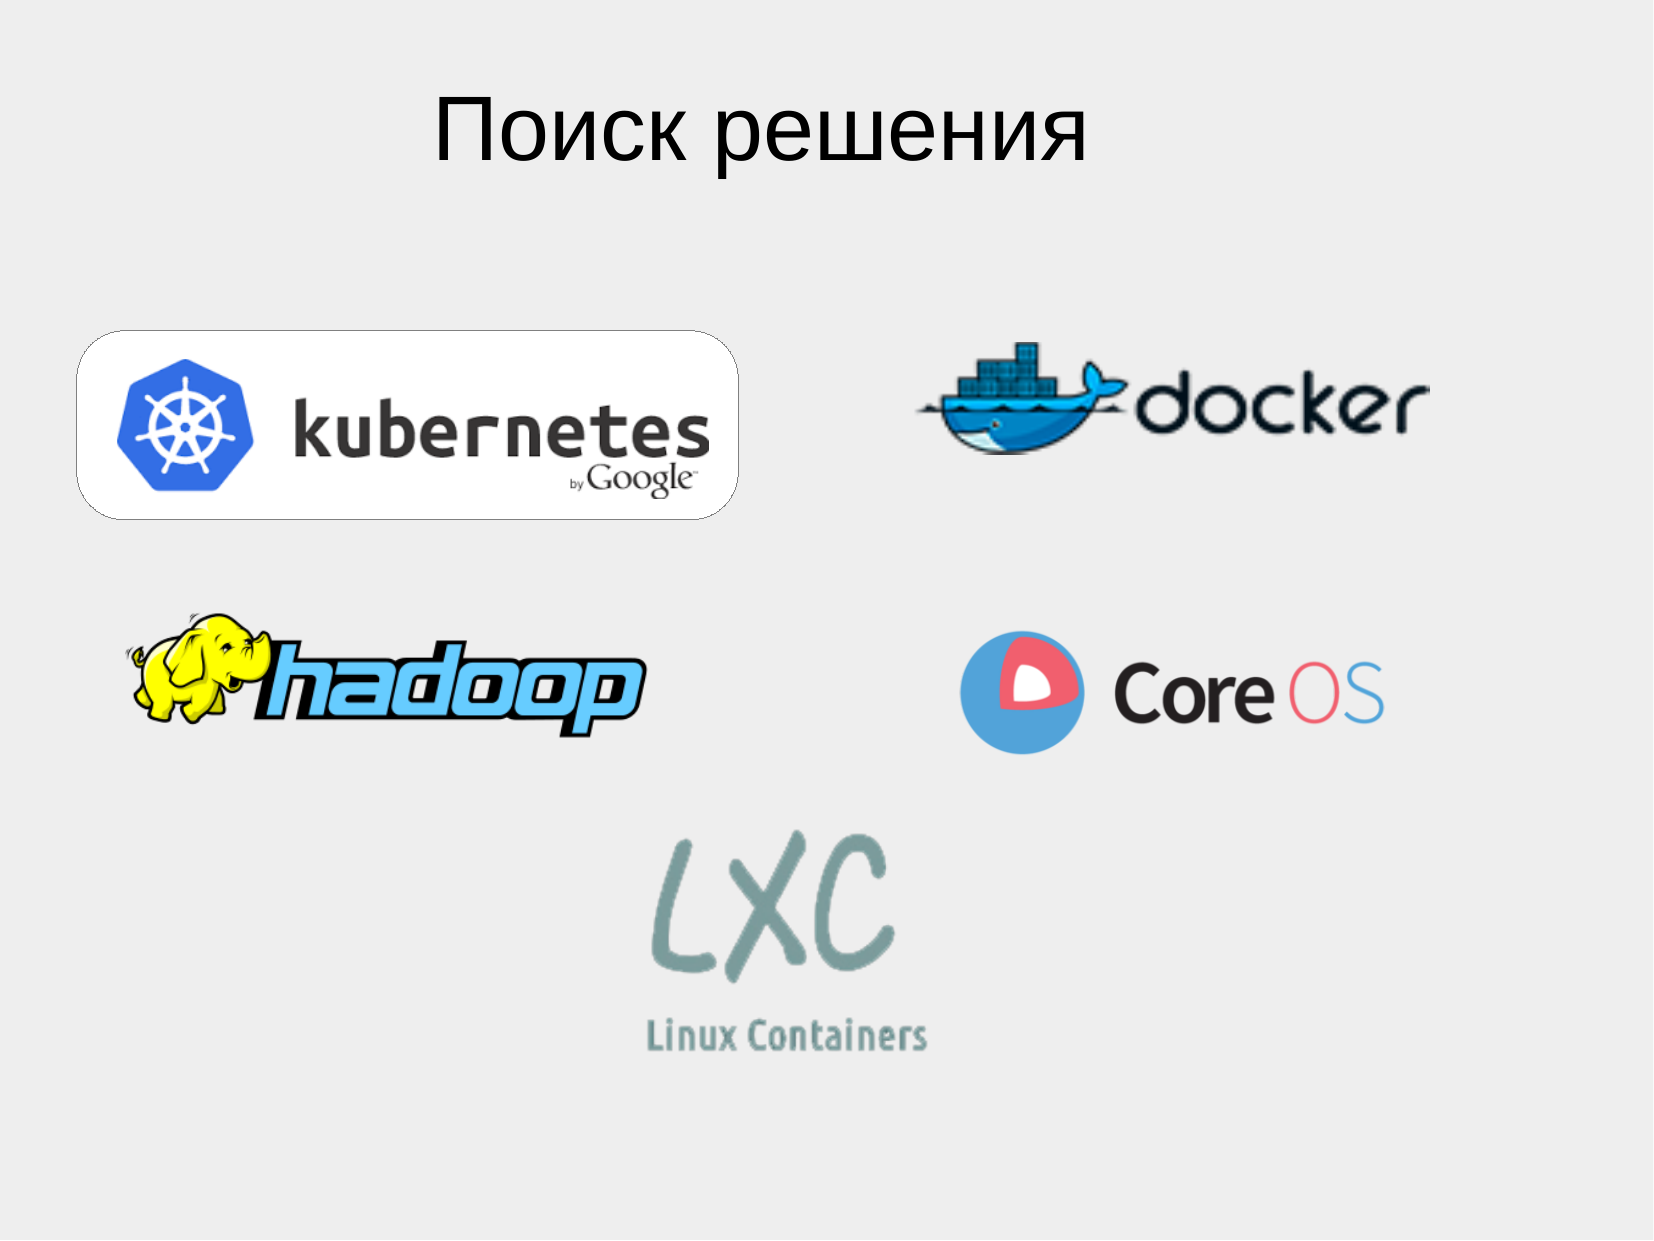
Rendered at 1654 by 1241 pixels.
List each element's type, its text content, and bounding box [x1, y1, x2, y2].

picture [944, 605, 1400, 780]
title Поиск решения [389, 59, 1134, 199]
picture [914, 342, 1430, 455]
picture [112, 354, 709, 499]
picture [604, 803, 957, 1087]
picture [118, 605, 655, 745]
text_box [76, 330, 739, 520]
